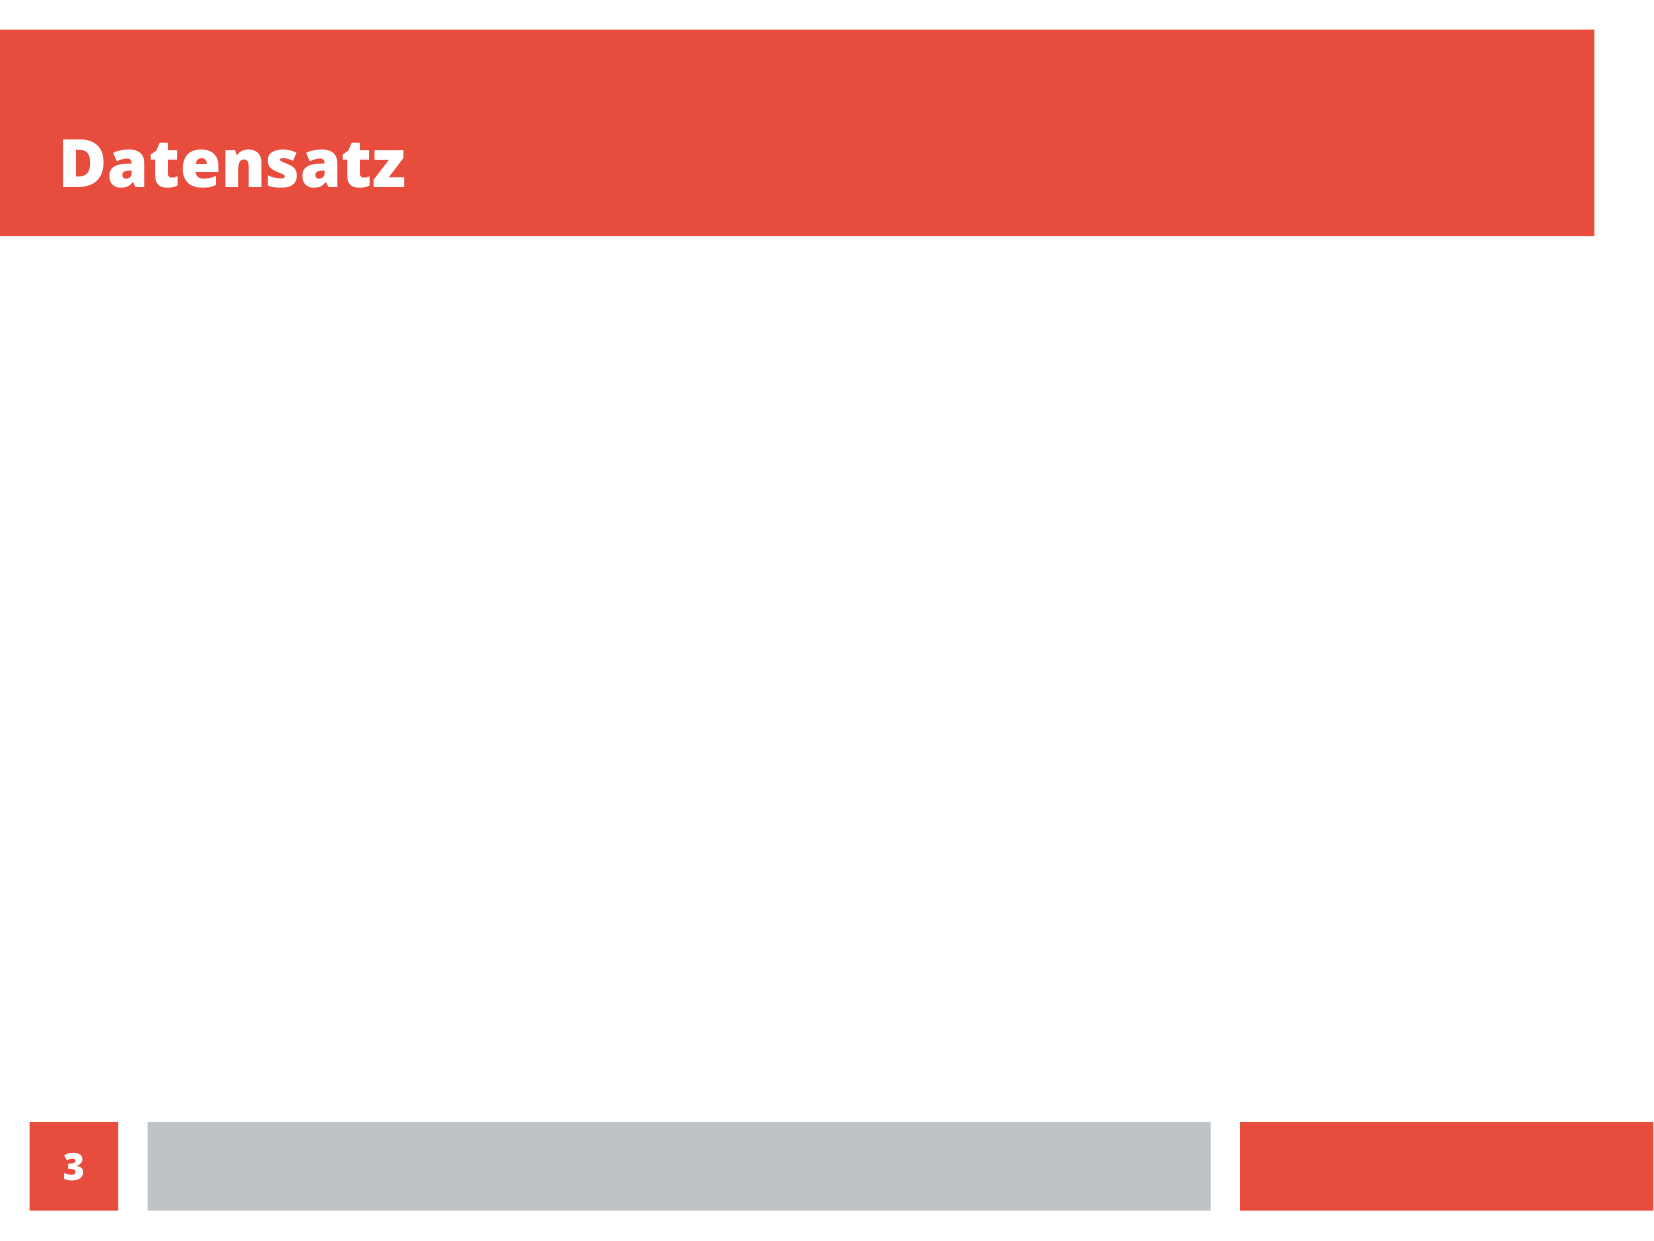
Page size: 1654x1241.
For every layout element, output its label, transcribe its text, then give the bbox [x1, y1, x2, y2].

title Datensatz [59, 59, 1595, 207]
